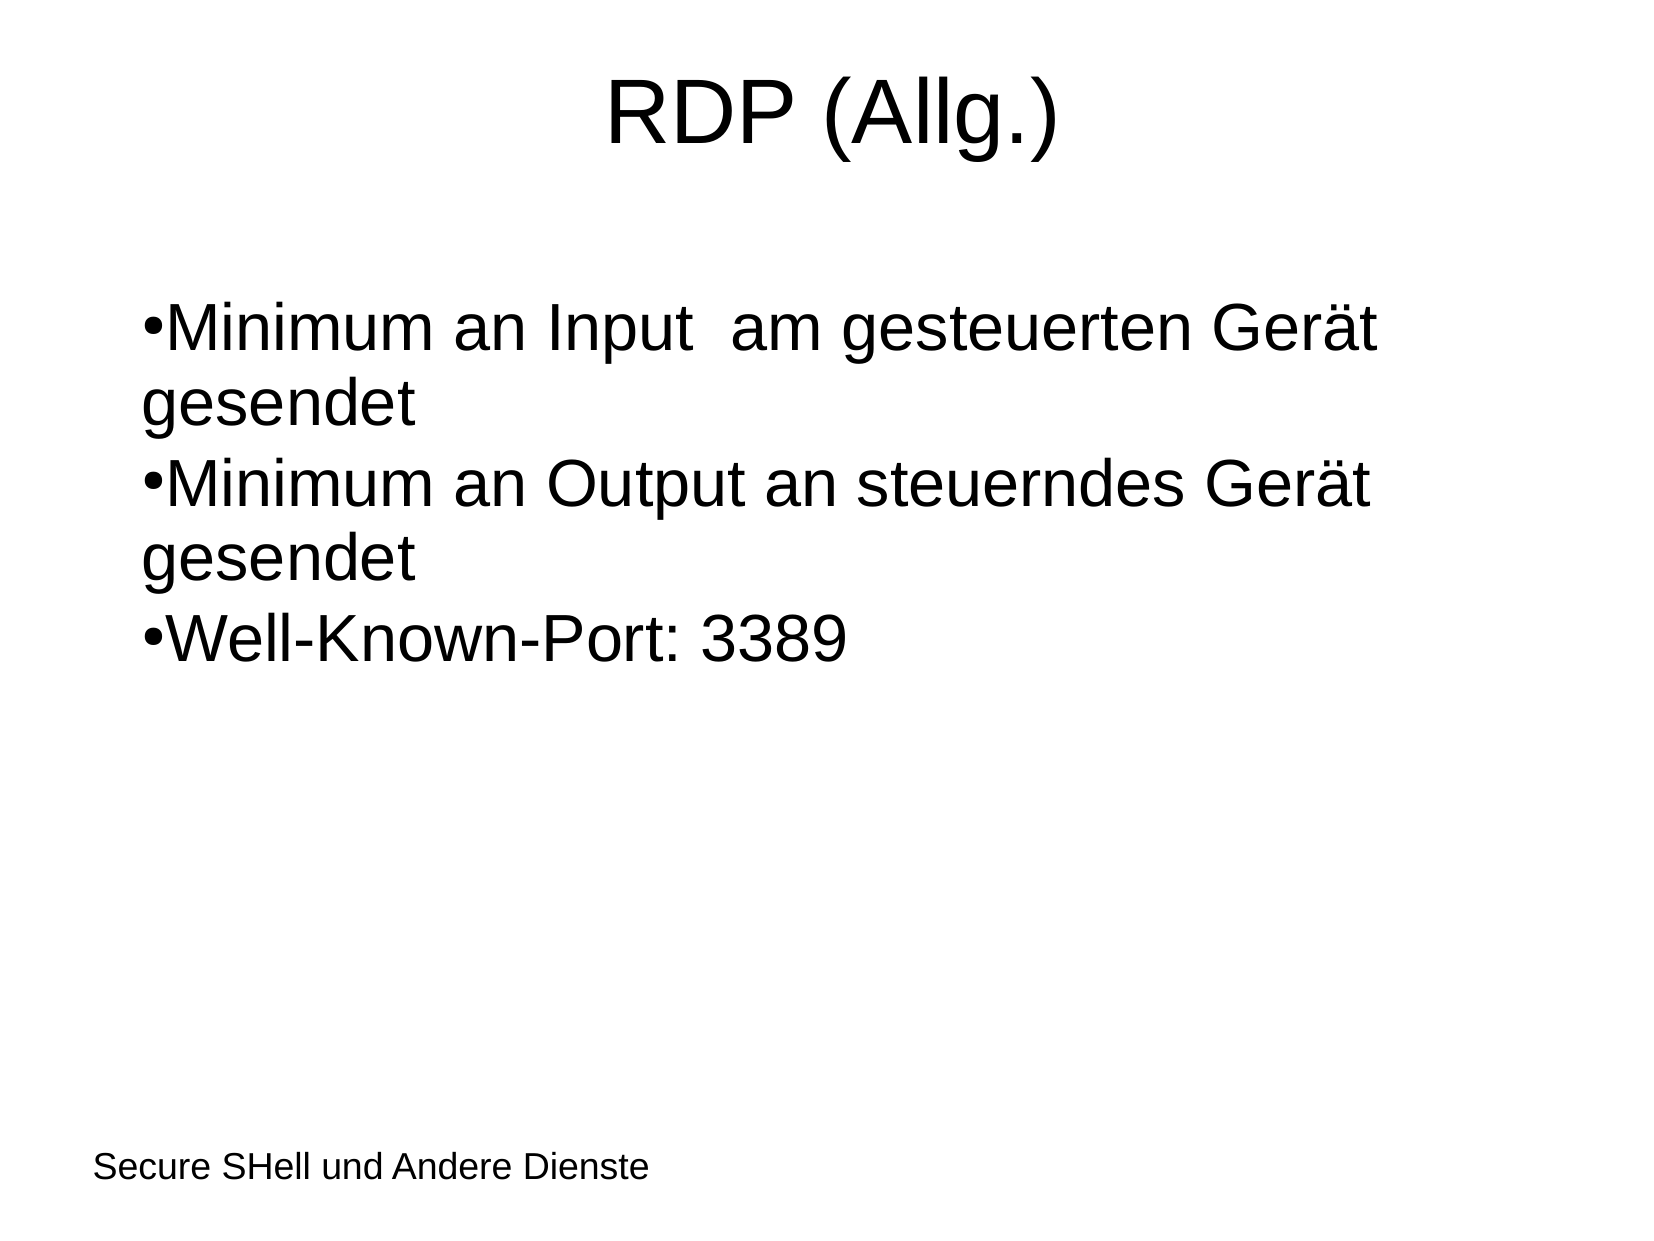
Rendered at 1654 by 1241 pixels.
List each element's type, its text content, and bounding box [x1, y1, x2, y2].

list Minimum an Input am gesteuerten Gerät gesendet Minimum an Output an steuerndes Gerät gesendet Well-Known-Port: 3389 [82, 290, 1538, 1010]
title RDP (Allg.) [141, 35, 1524, 189]
text_box Secure SHell und Andere Dienste [77, 1137, 756, 1237]
